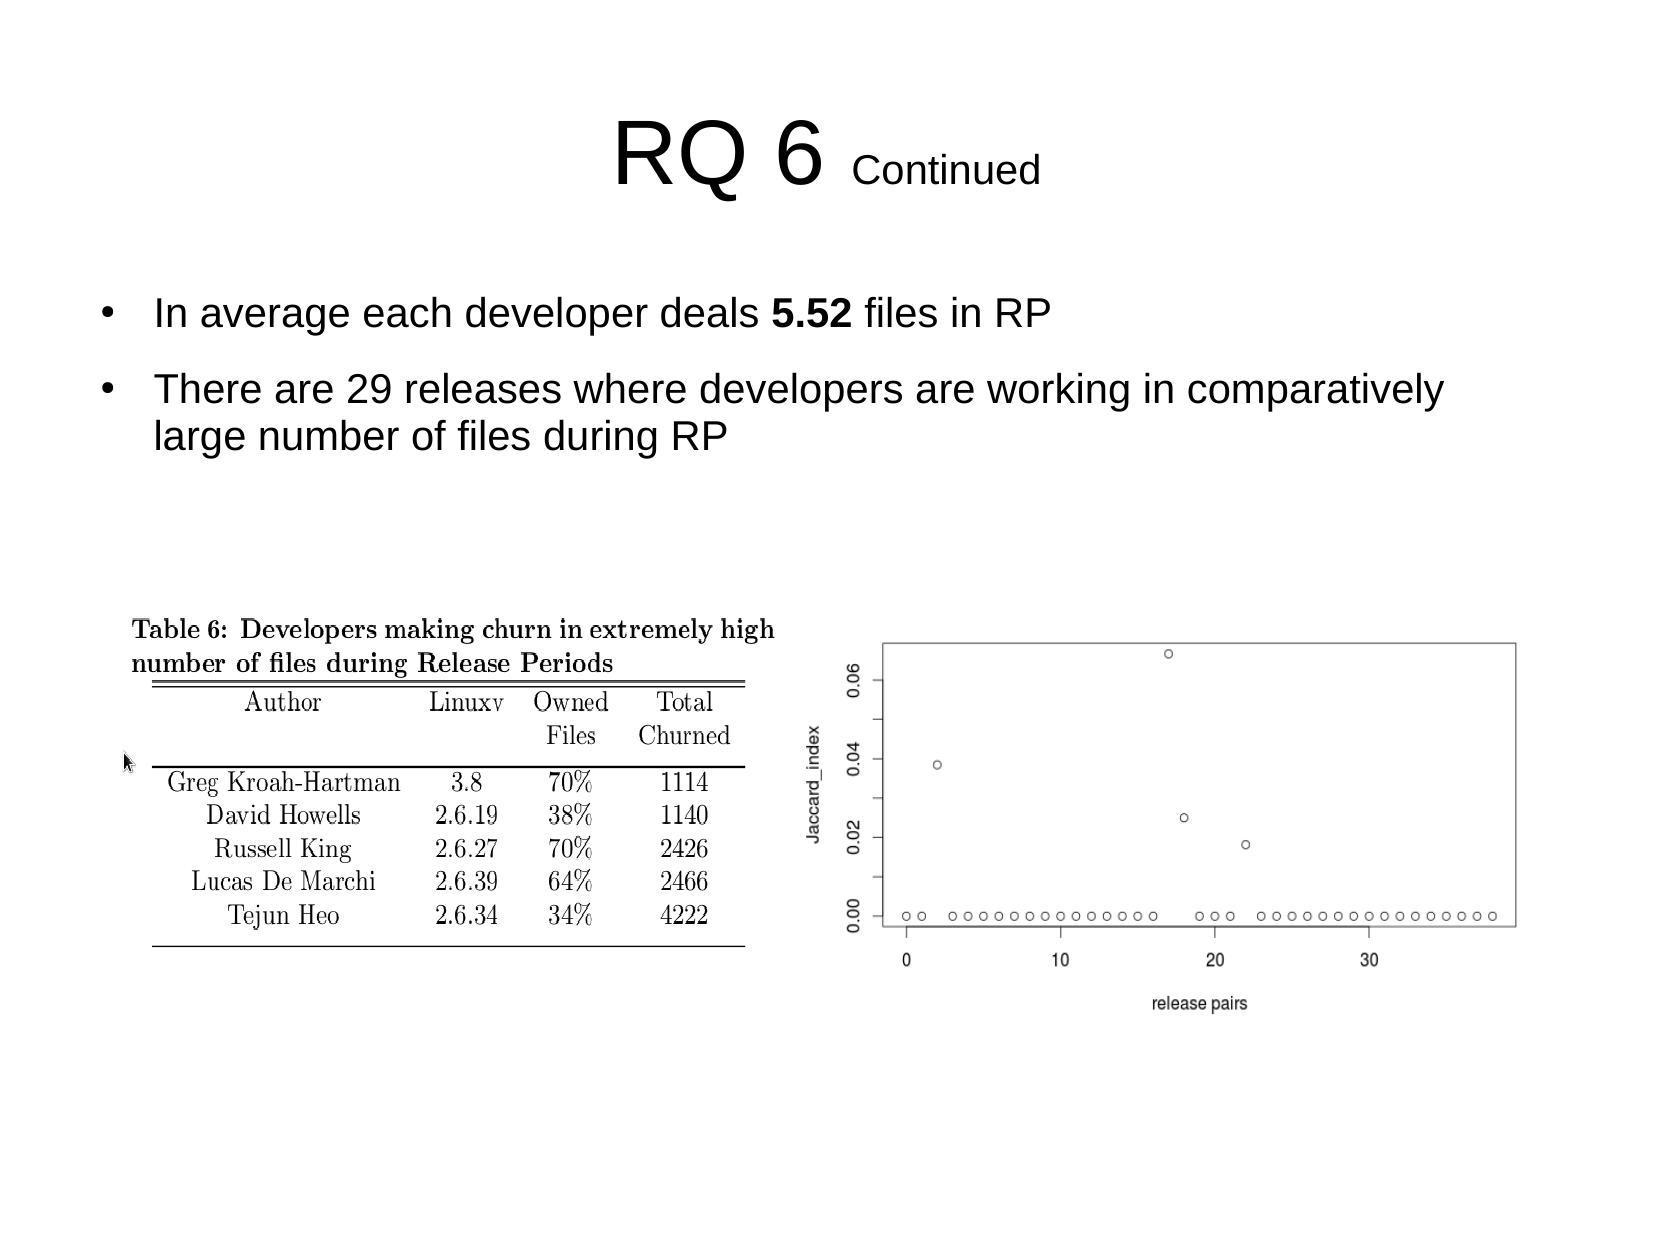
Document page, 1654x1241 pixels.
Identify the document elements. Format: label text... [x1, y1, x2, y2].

picture [801, 554, 1558, 1038]
title RQ 6 Continued [82, 49, 1571, 257]
picture [120, 605, 779, 965]
list In average each developer deals 5.52 files in RP There are 29 releases where developers are working in comparatively large number of files during RP [82, 290, 1538, 1010]
